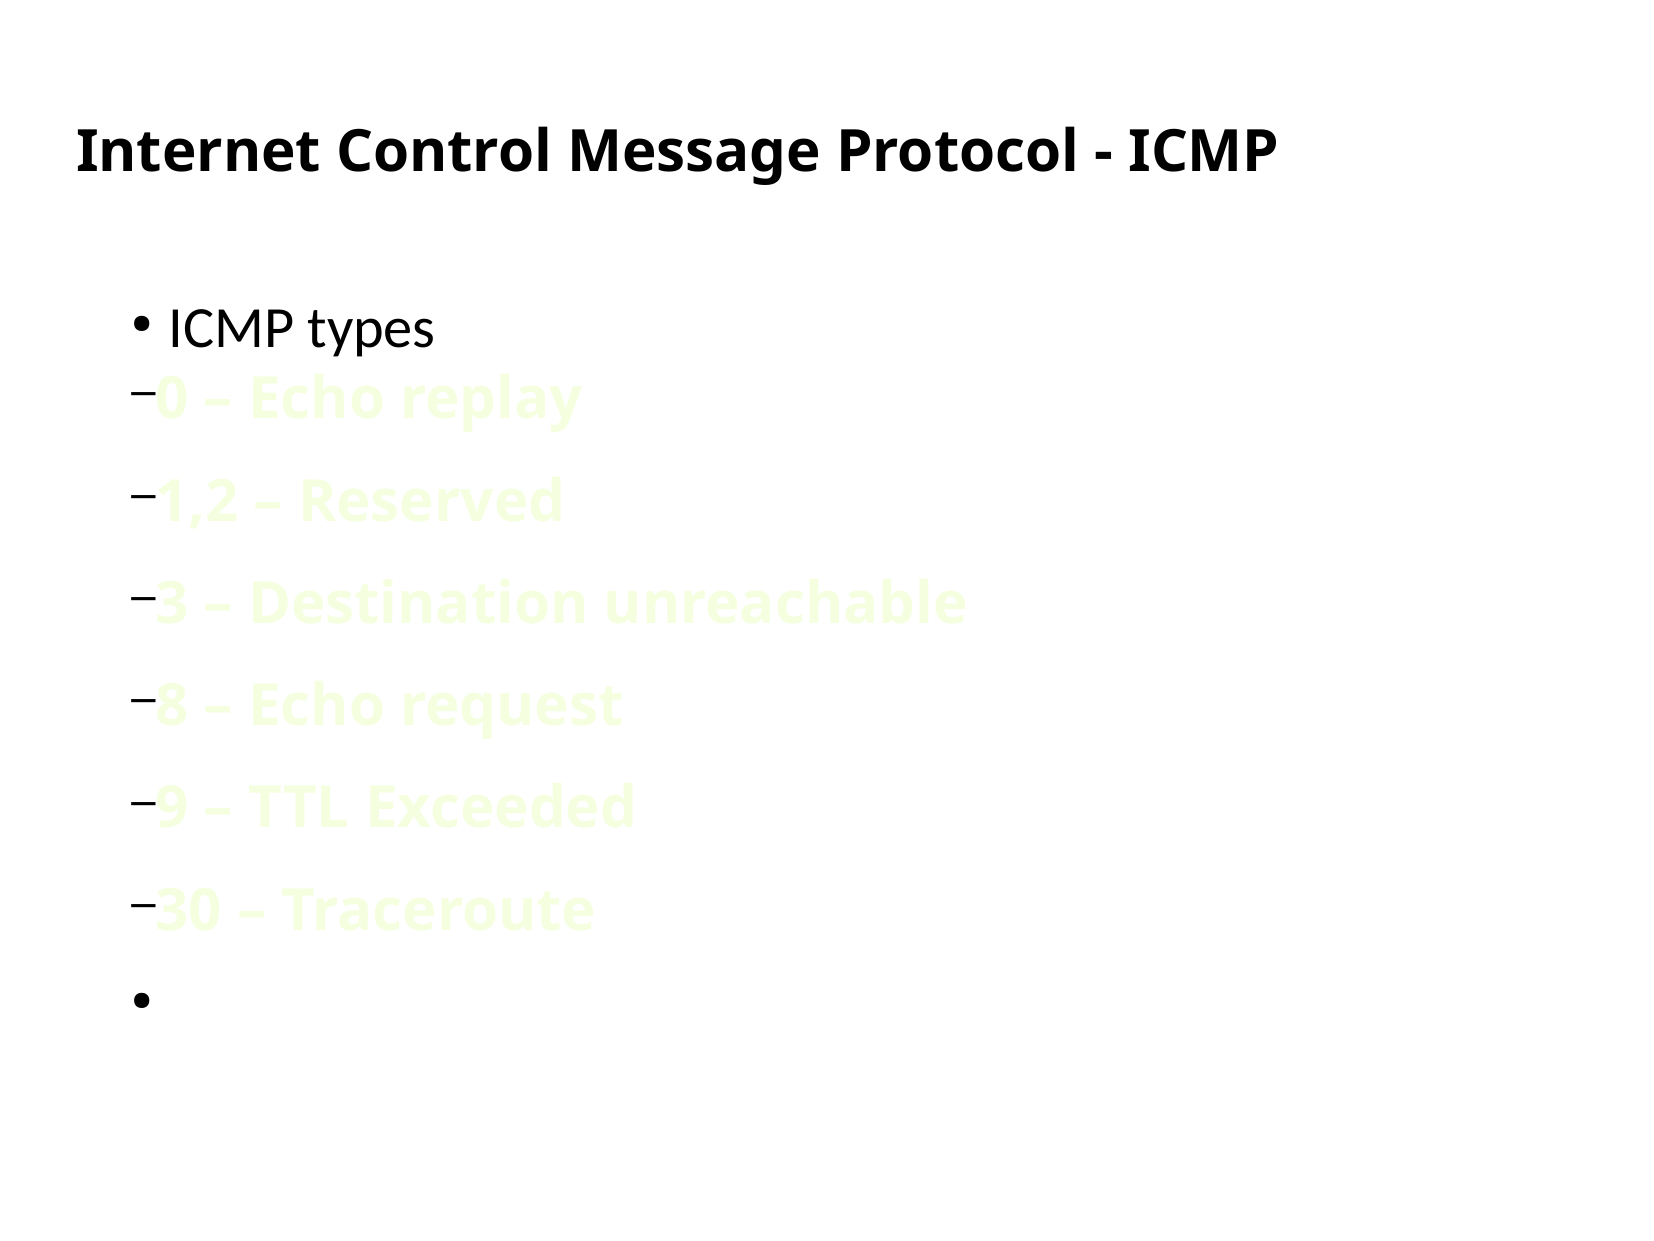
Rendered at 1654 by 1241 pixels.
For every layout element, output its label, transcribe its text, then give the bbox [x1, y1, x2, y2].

title Internet Control Message Protocol - ICMP [0, 49, 1489, 257]
list ICMP types 0 – Echo replay 1,2 – Reserved 3 – Destination unreachable 8 – Echo request 9 – TTL Exceeded 30 – Traceroute [116, 290, 1654, 1010]
